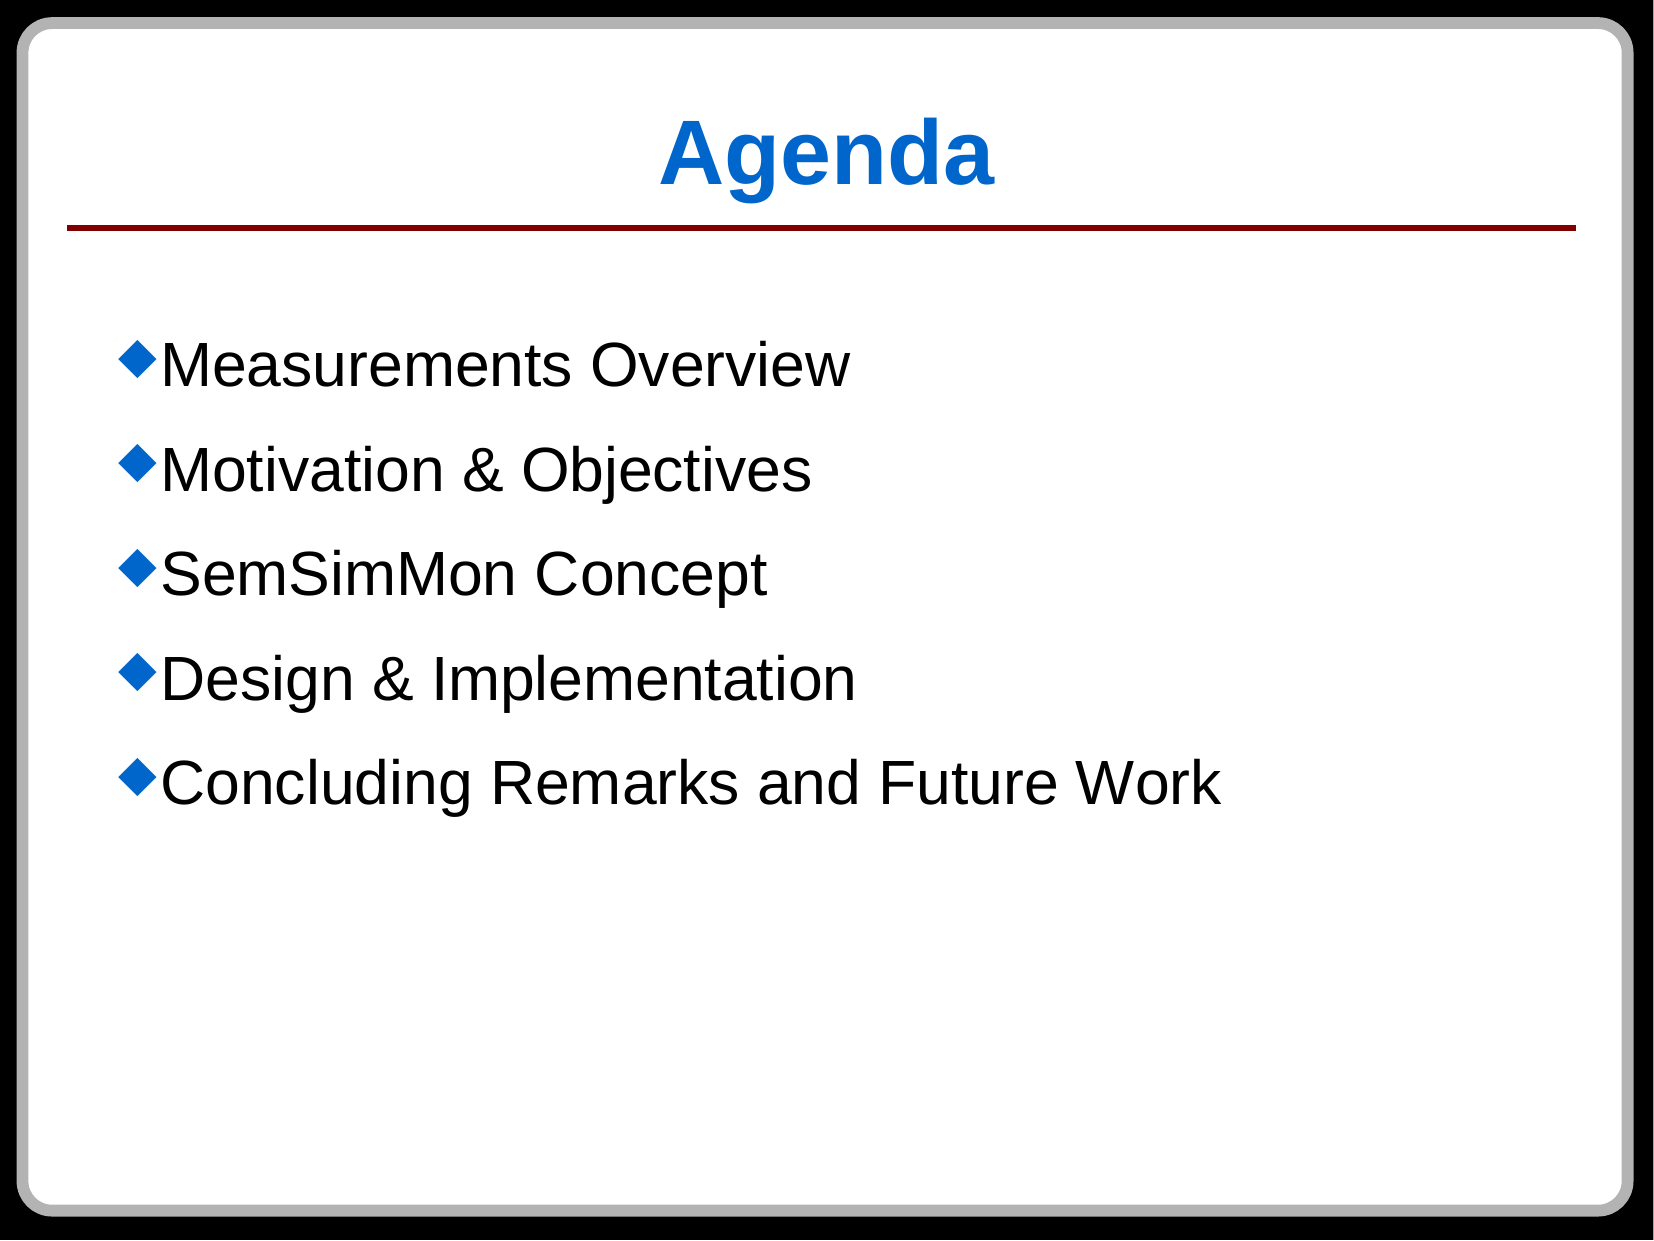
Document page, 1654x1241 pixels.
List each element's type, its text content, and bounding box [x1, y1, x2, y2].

title Agenda [82, 49, 1571, 257]
list Measurements Overview Motivation & Objectives SemSimMon Concept Design & Implementation Concluding Remarks and Future Work [114, 295, 1536, 1110]
